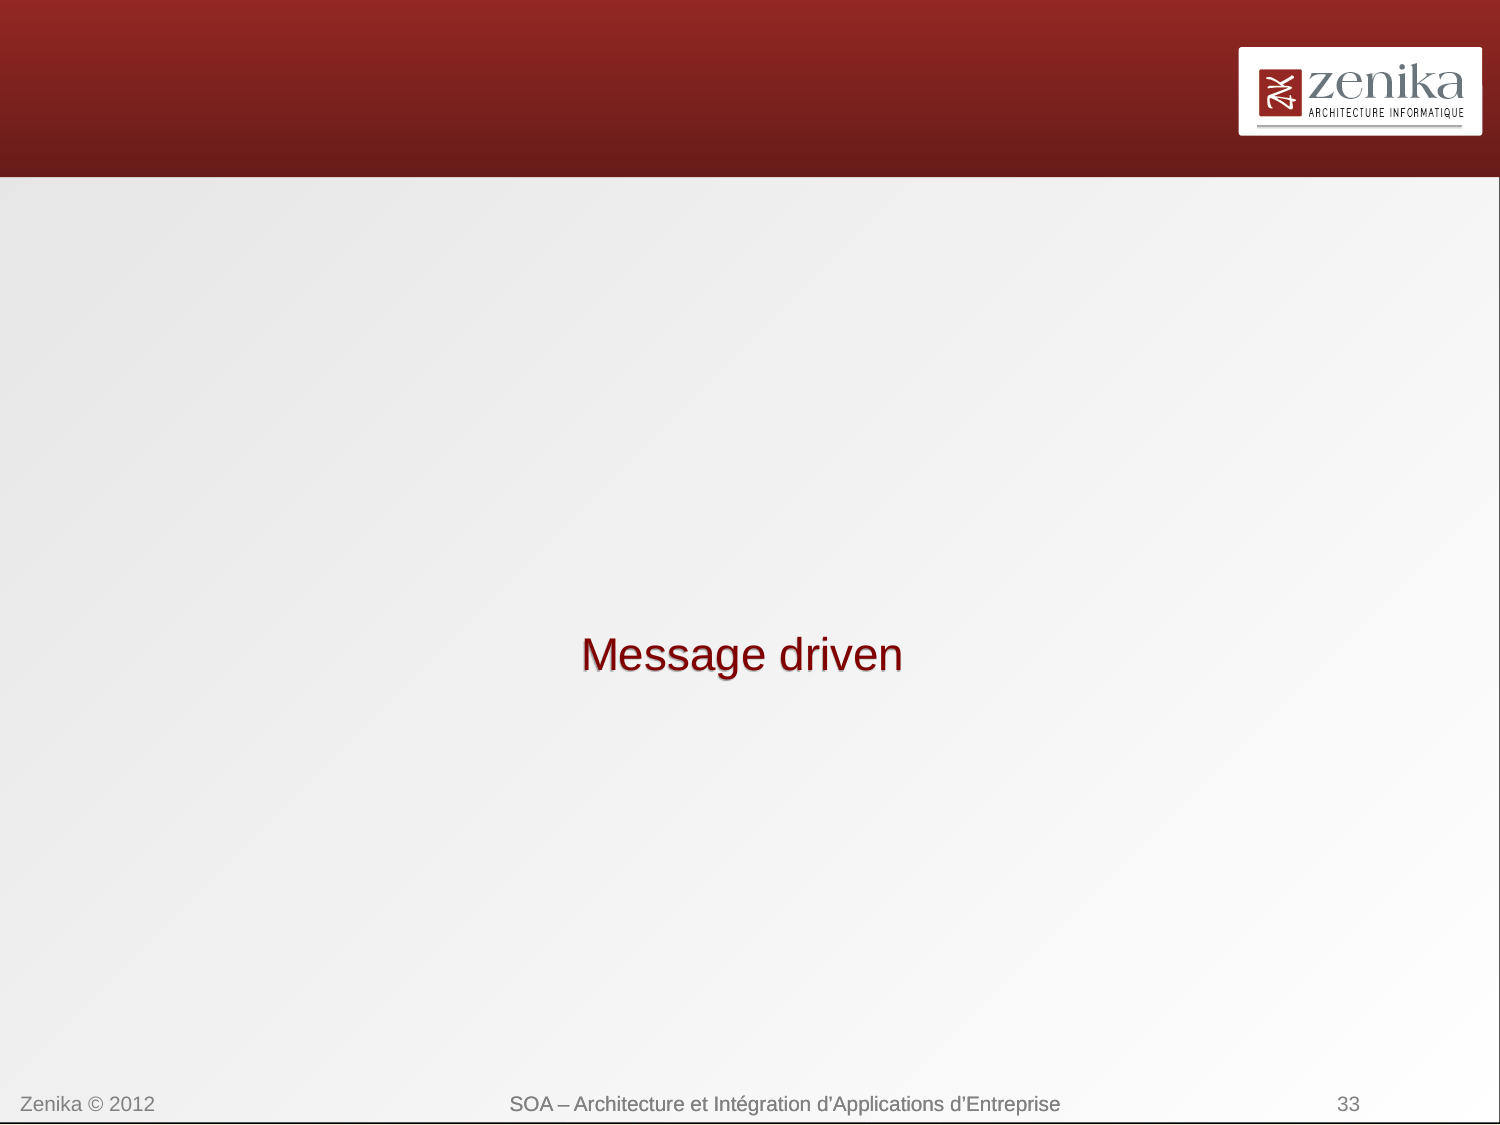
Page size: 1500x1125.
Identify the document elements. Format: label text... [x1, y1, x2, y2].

text_box SOA – Architecture et Intégration d’Applications d’Entreprise [443, 1084, 1128, 1106]
list Message driven [50, 597, 1435, 705]
